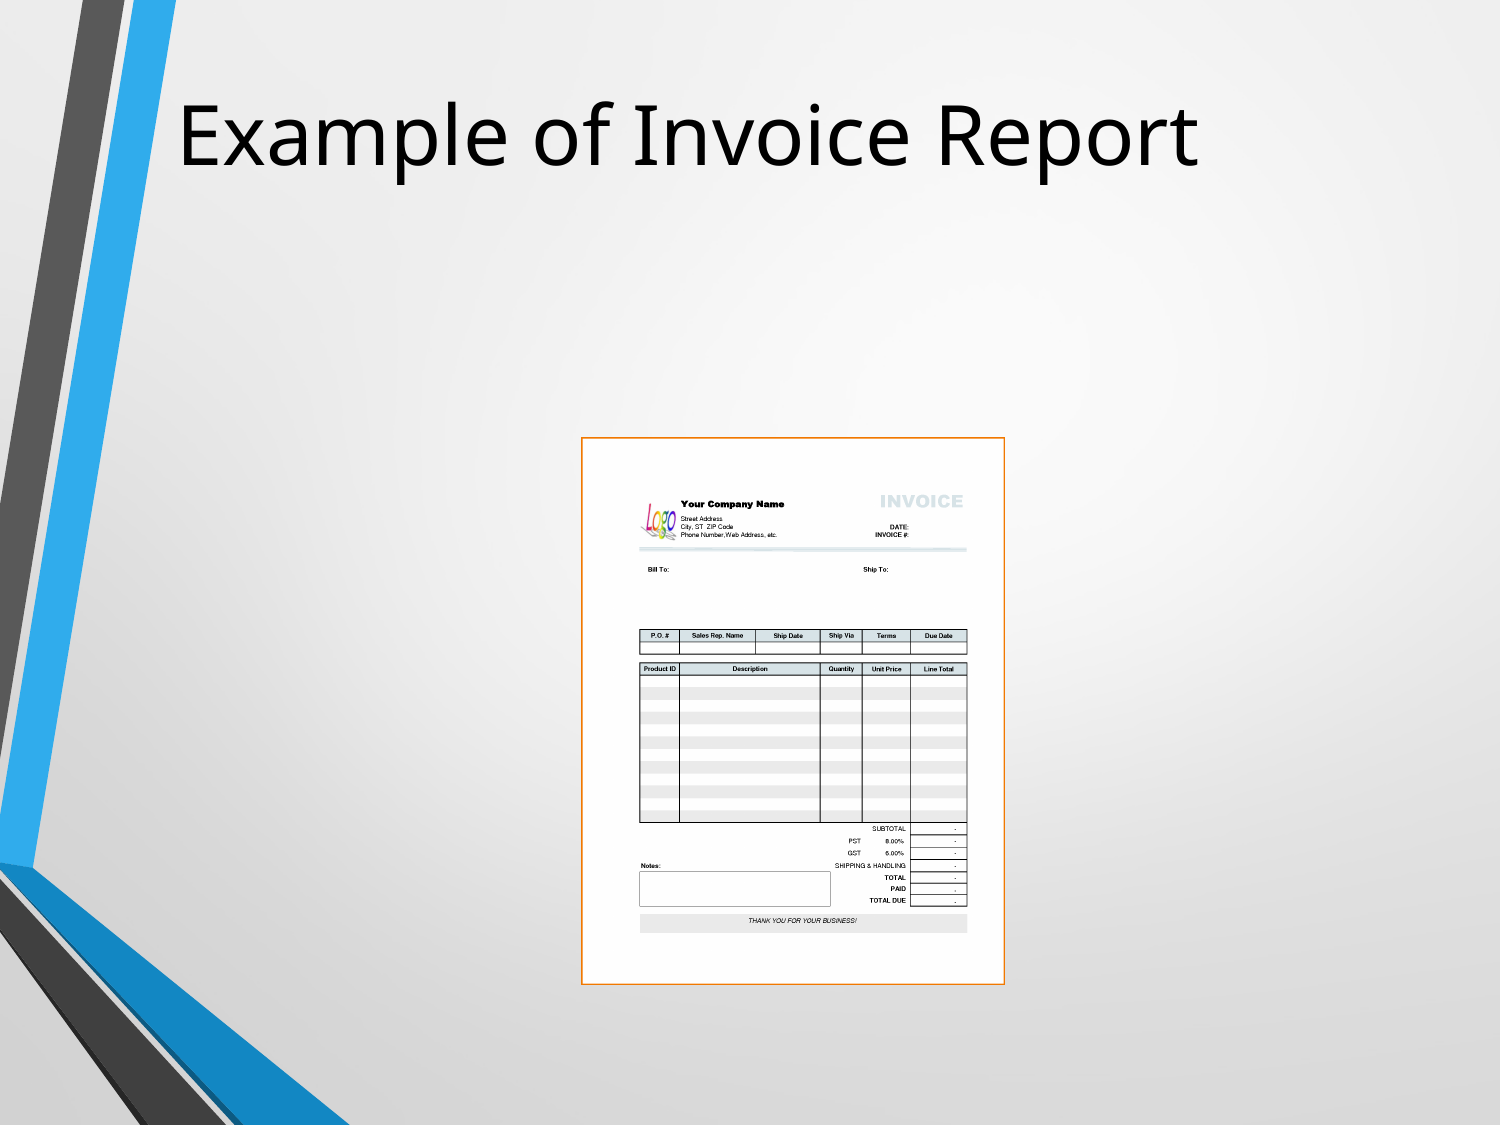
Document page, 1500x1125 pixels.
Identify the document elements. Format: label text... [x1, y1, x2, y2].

picture [581, 437, 1005, 985]
title Example of Invoice Report [161, 75, 1426, 400]
